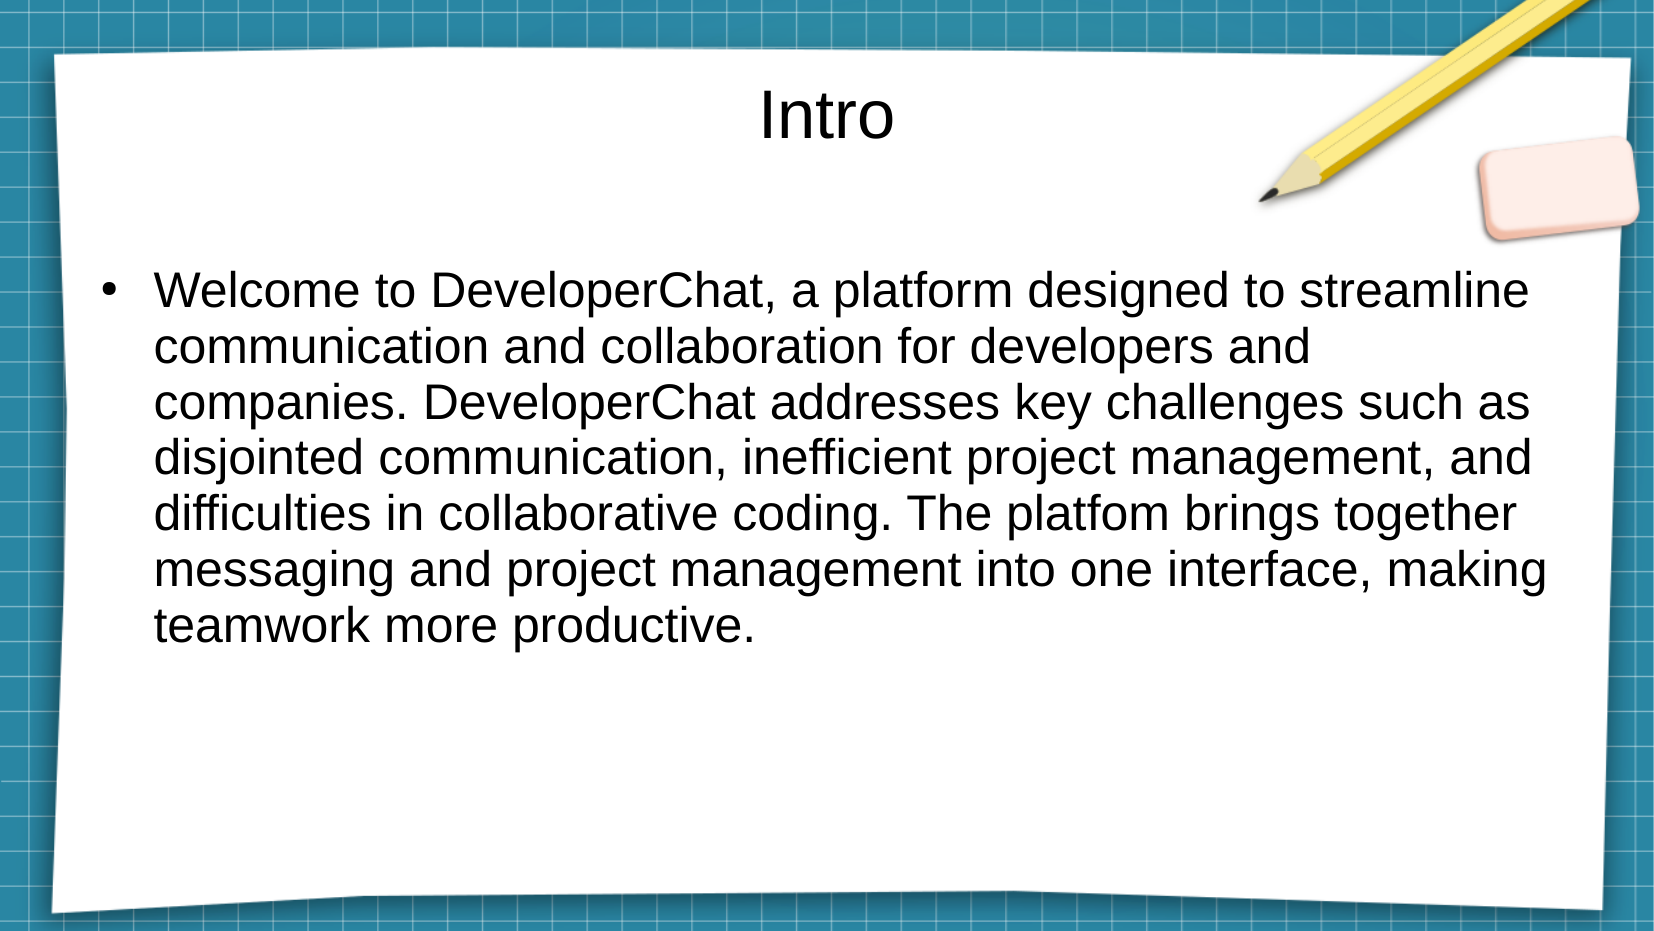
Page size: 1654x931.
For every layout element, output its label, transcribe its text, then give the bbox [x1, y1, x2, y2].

picture [0, 0, 1654, 931]
list Welcome to DeveloperChat, a platform designed to streamline communication and collaboration for developers and companies. DeveloperChat addresses key challenges such as disjointed communication, inefficient project management, and difficulties in collaborative coding. The platfom brings together messaging and project management into one interface, making teamwork more productive. [82, 262, 1571, 802]
title Intro [82, 37, 1571, 193]
